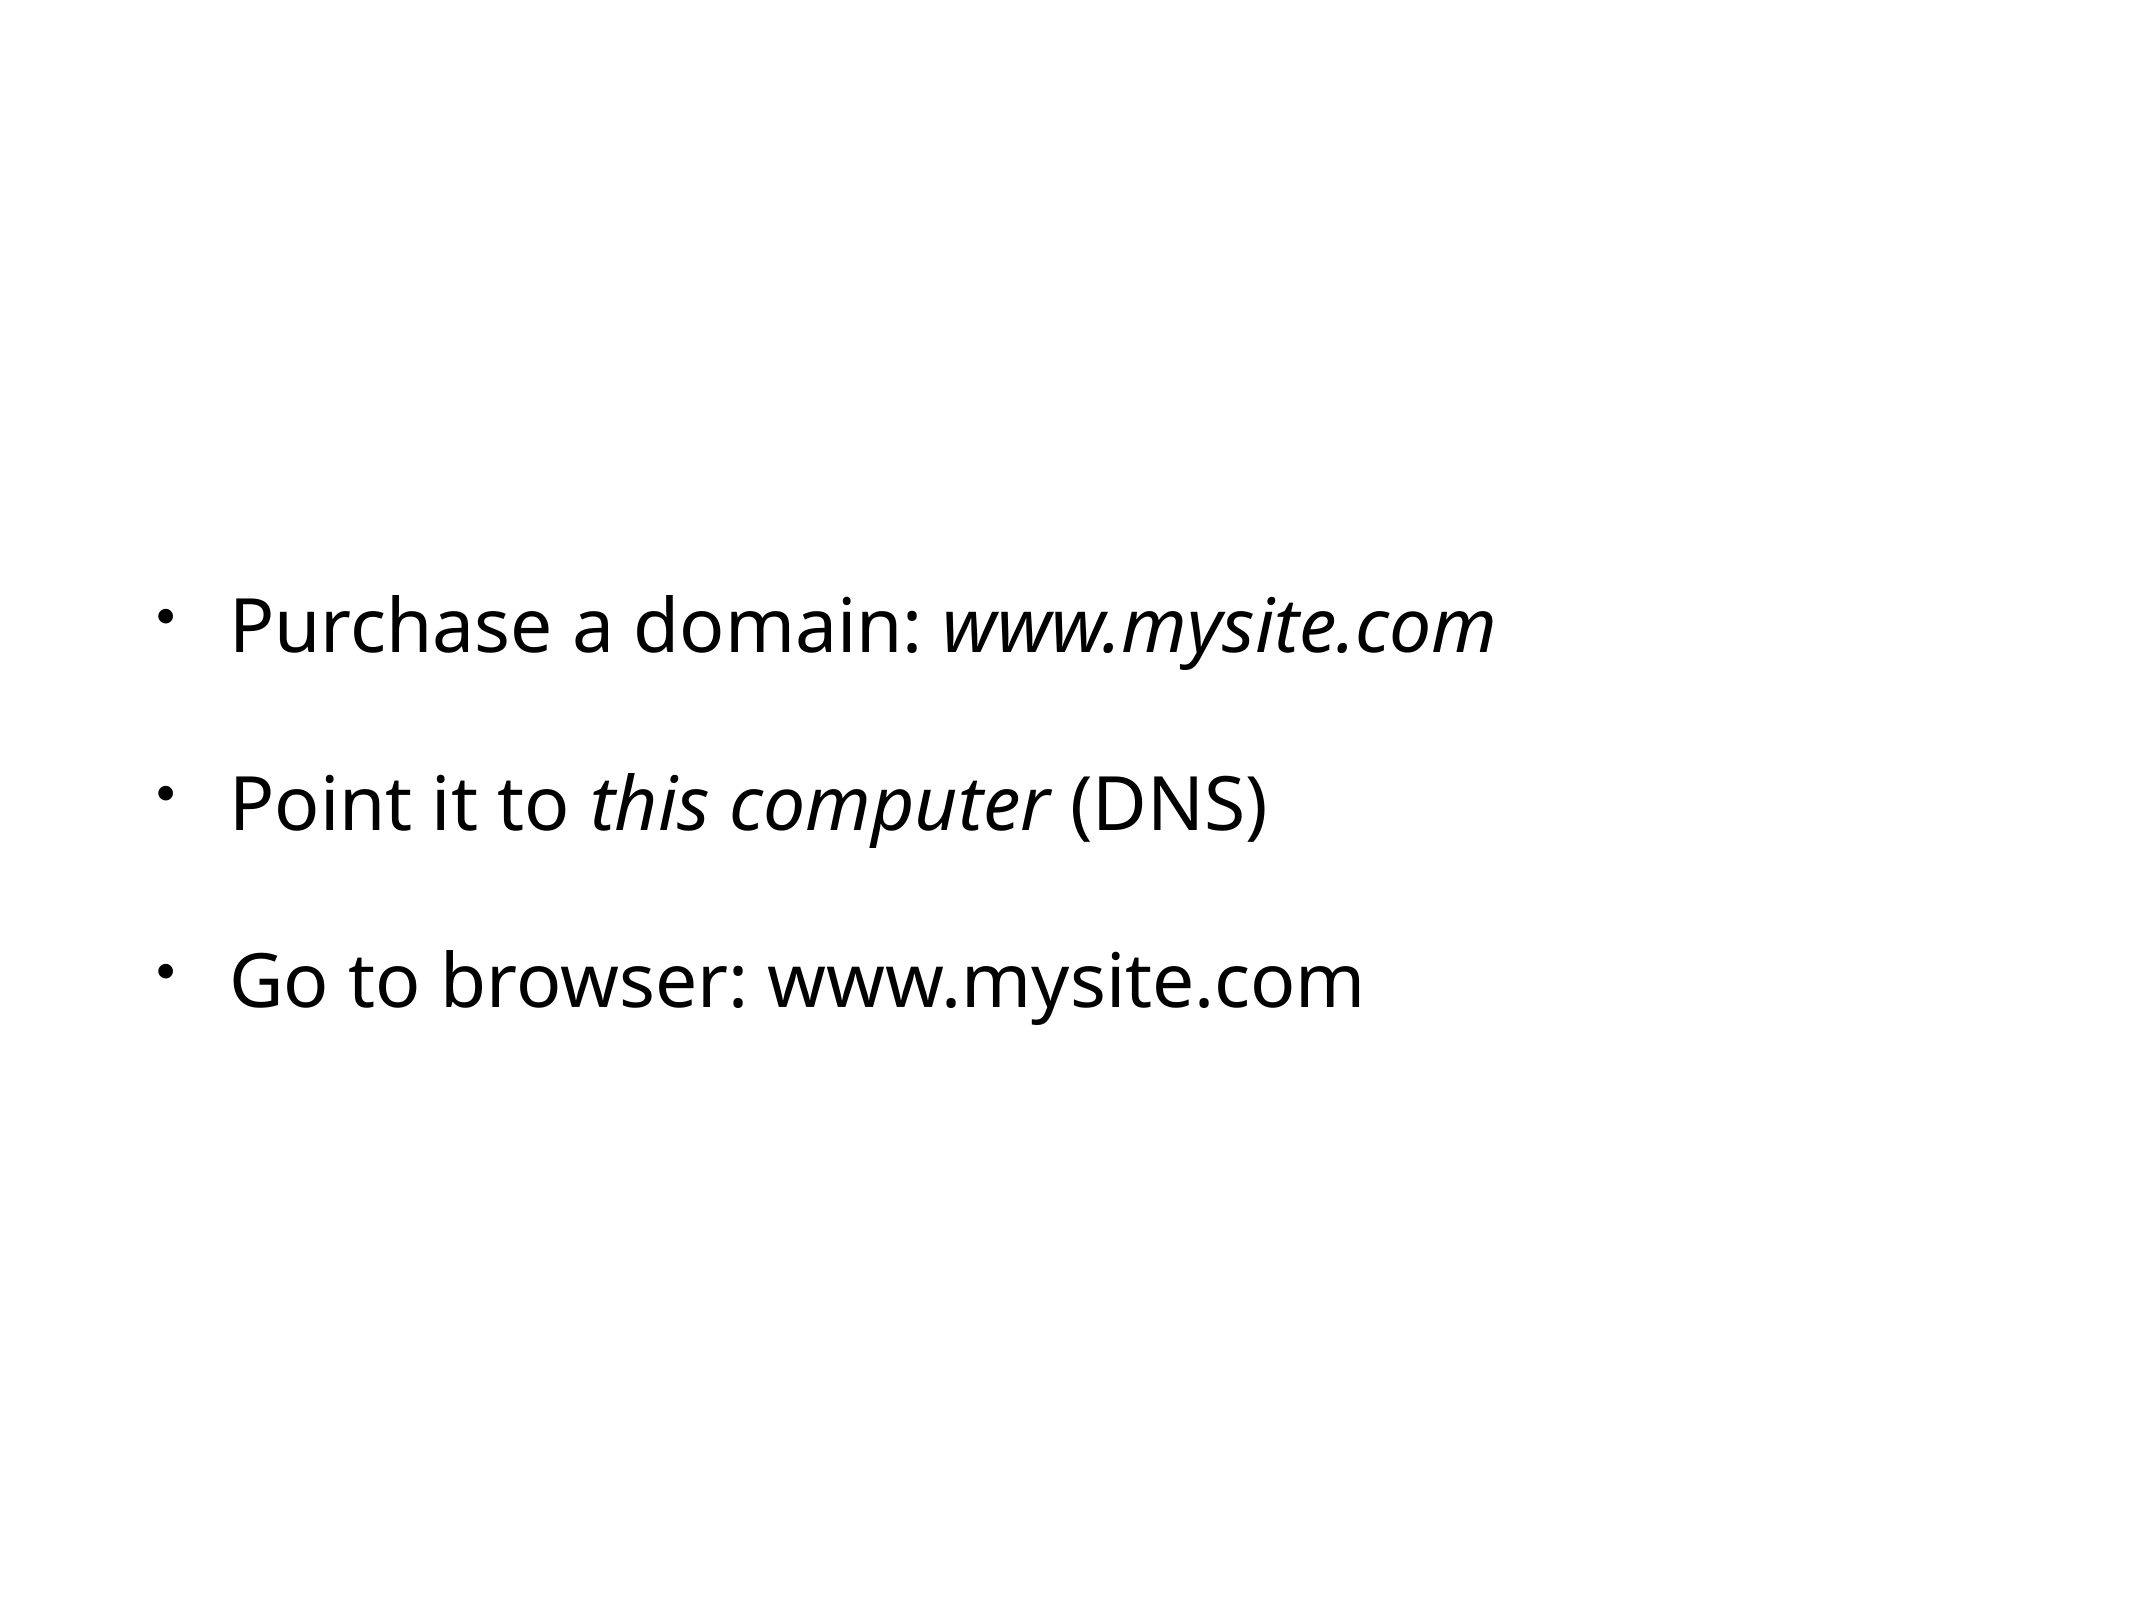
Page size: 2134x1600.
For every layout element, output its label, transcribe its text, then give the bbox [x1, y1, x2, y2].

list Purchase a domain: www.mysite.com Point it to this computer (DNS) Go to browser: www.mysite.com [156, 208, 1978, 1392]
